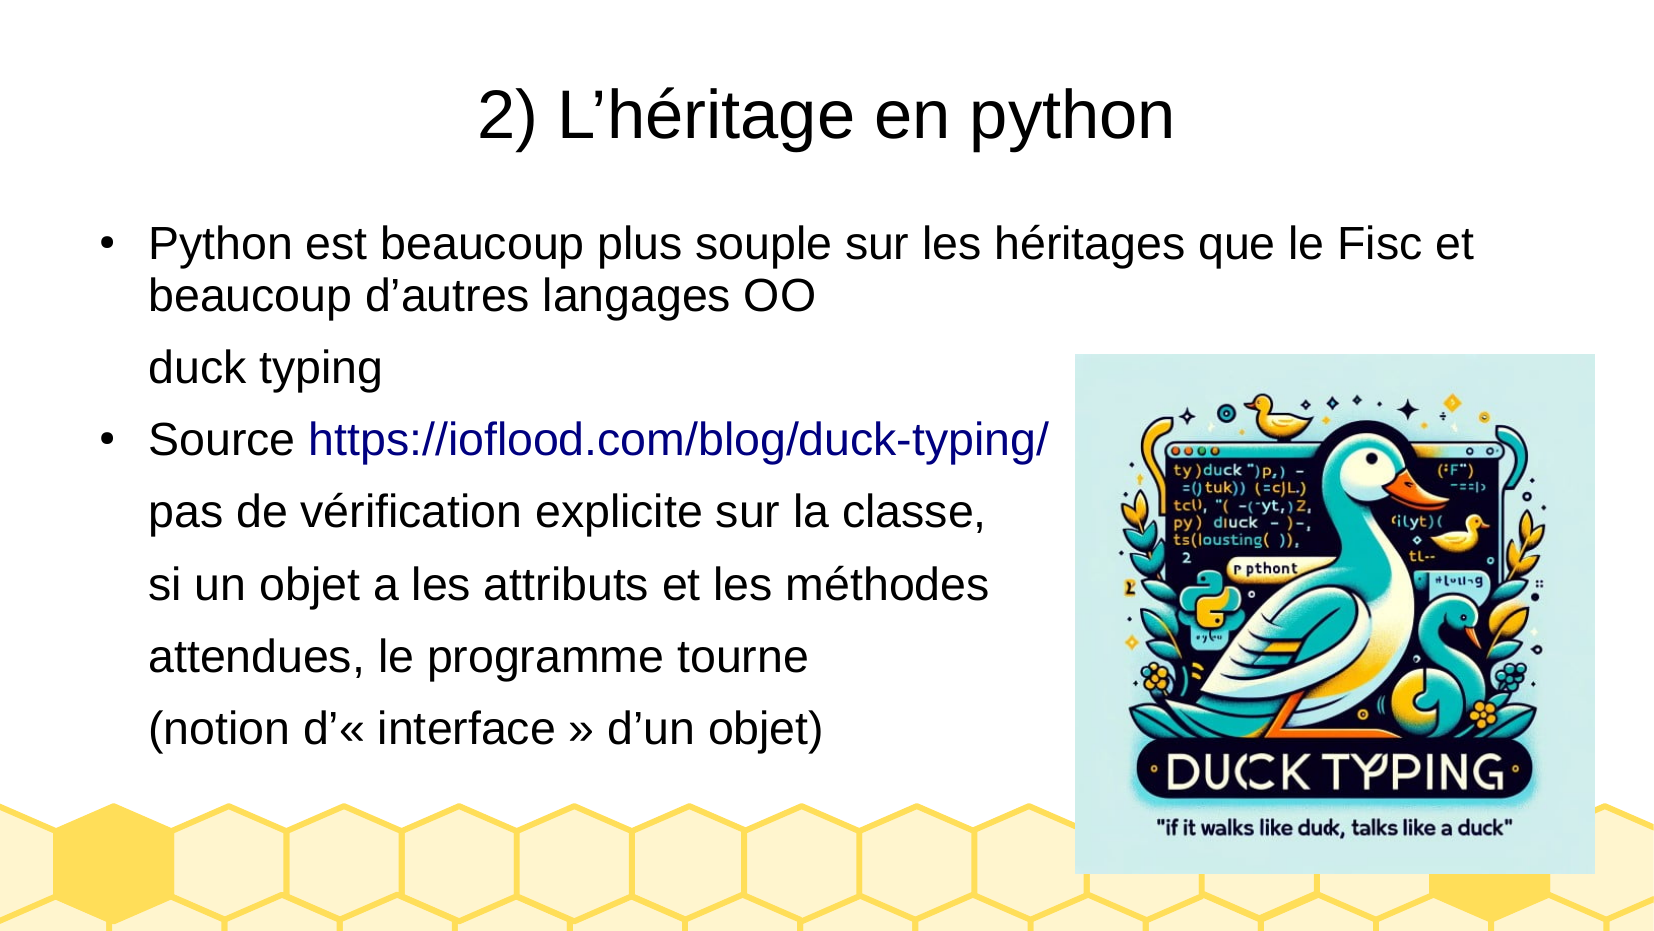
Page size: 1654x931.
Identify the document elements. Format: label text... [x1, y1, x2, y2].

picture [1075, 354, 1595, 874]
list Python est beaucoup plus souple sur les héritages que le Fisc et beaucoup d’autres langages OO duck typing Source https://ioflood.com/blog/duck-typing/ pas de vérification explicite sur la classe, si un objet a les attributs et les méthodes attendues, le programme tourne (notion d’« interface » d’un objet) [82, 217, 1571, 758]
title 2) L’héritage en python [82, 37, 1571, 193]
